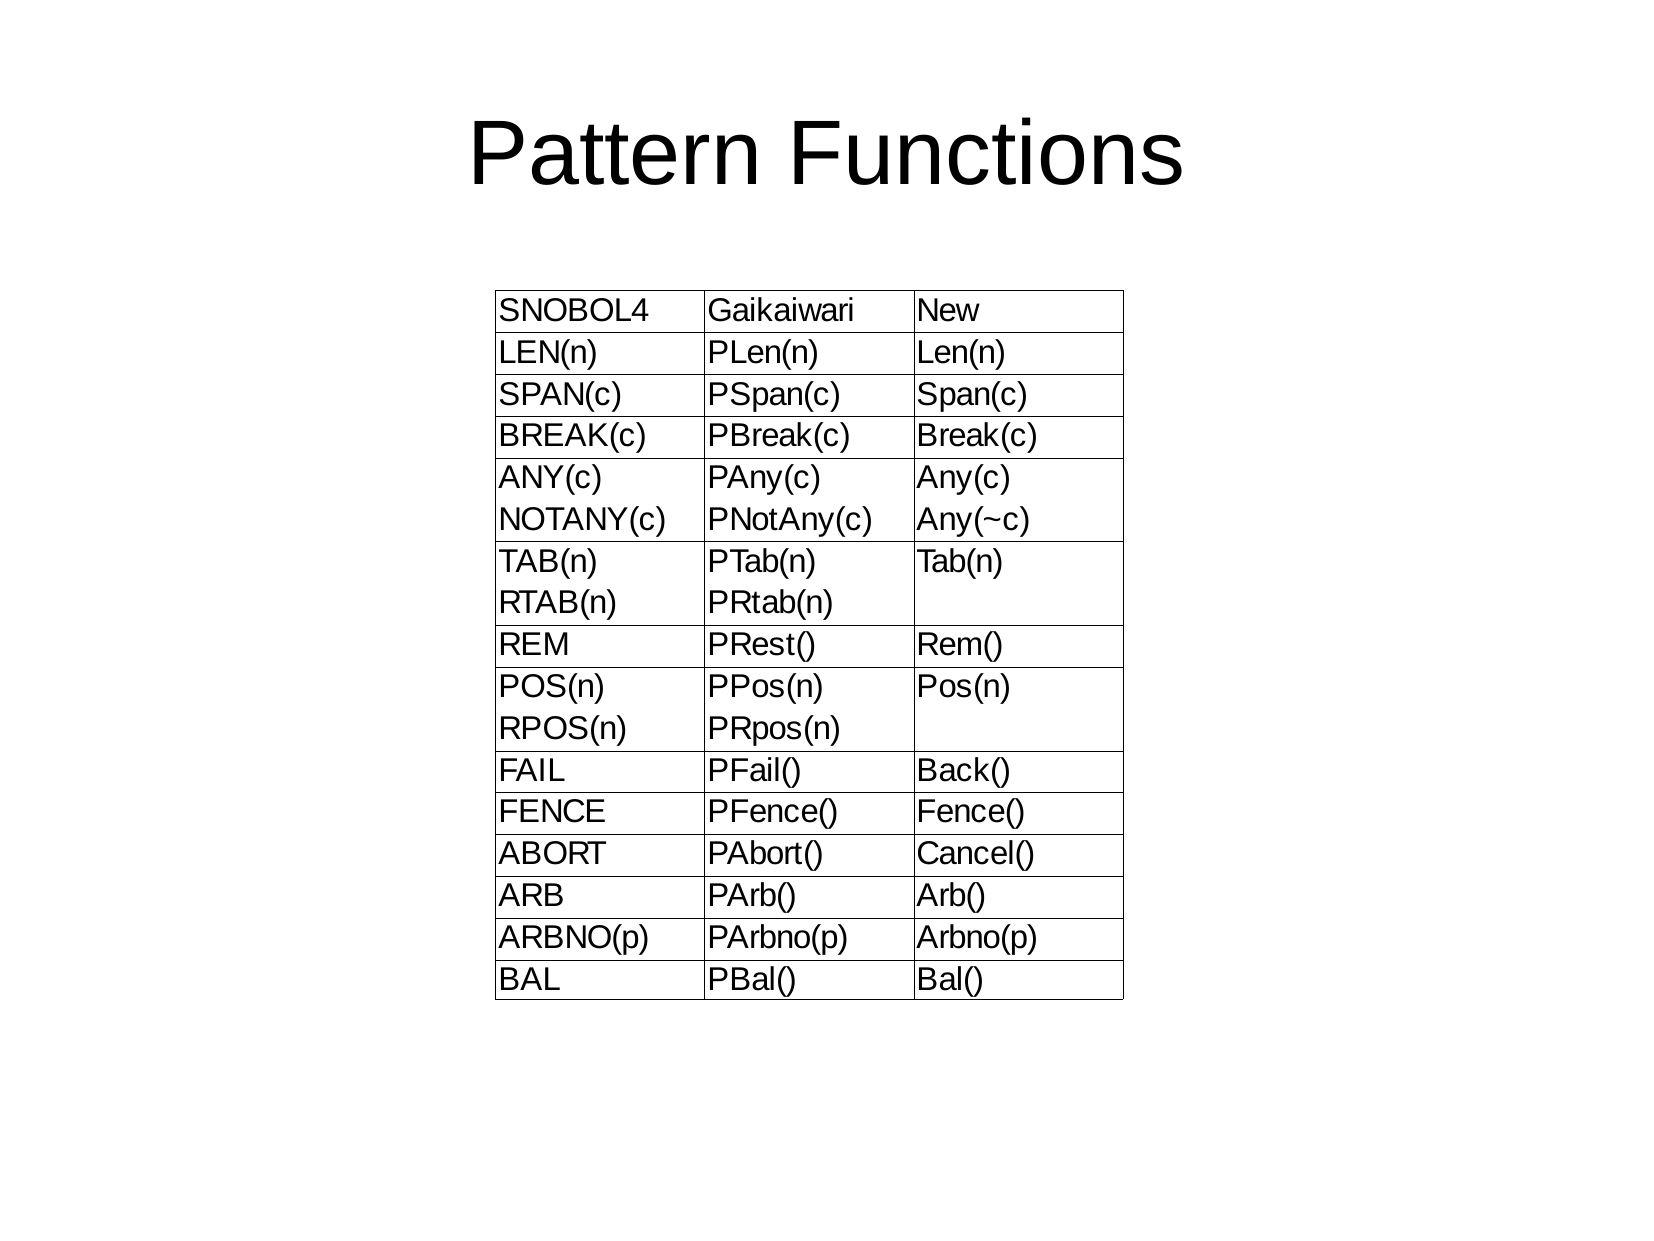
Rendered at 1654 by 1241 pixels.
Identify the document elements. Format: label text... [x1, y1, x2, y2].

chart [495, 290, 1126, 1005]
title Pattern Functions [82, 49, 1571, 257]
